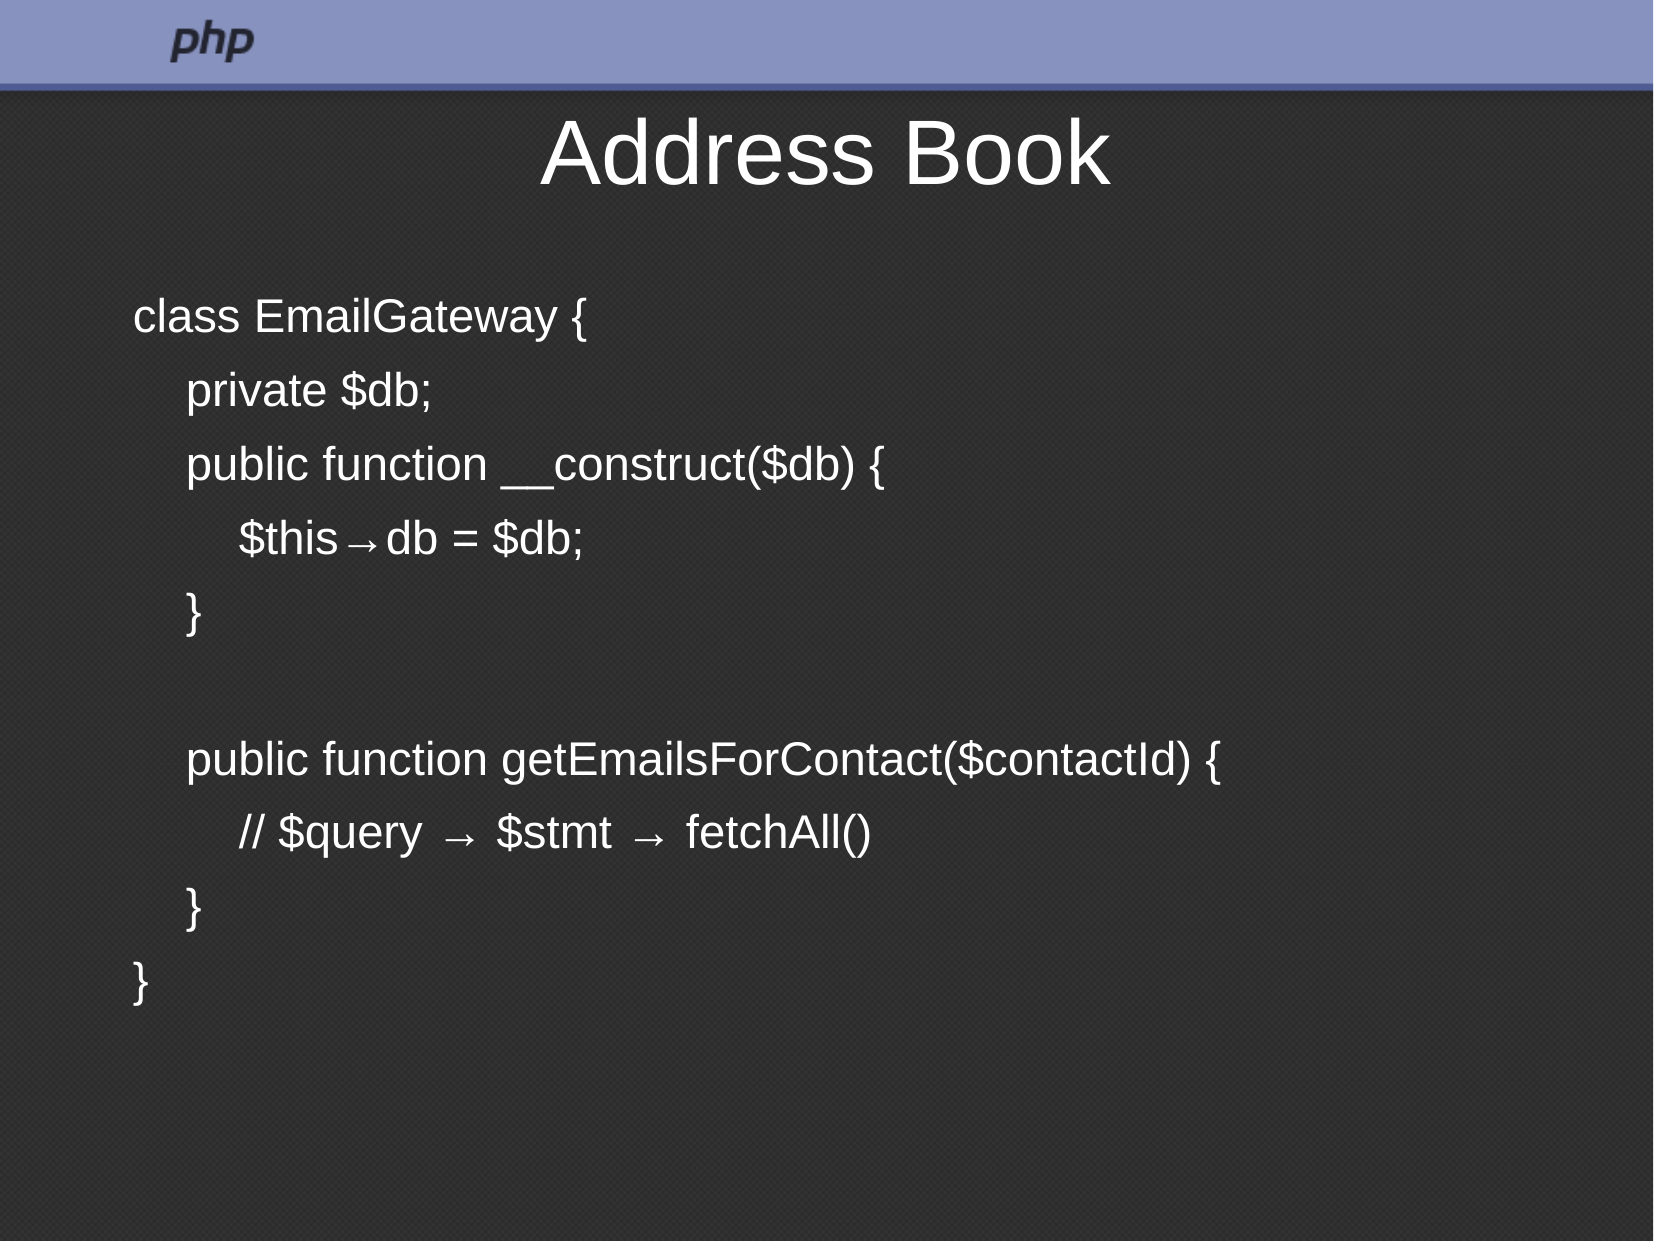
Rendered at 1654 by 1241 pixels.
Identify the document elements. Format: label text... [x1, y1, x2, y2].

list class EmailGateway { private $db; public function __construct($db) { $this→db = $db; } public function getEmailsForContact($contactId) { // $query → $stmt → fetchAll() } } [82, 290, 1571, 1010]
title Address Book [82, 49, 1571, 257]
picture [0, 0, 1654, 1241]
